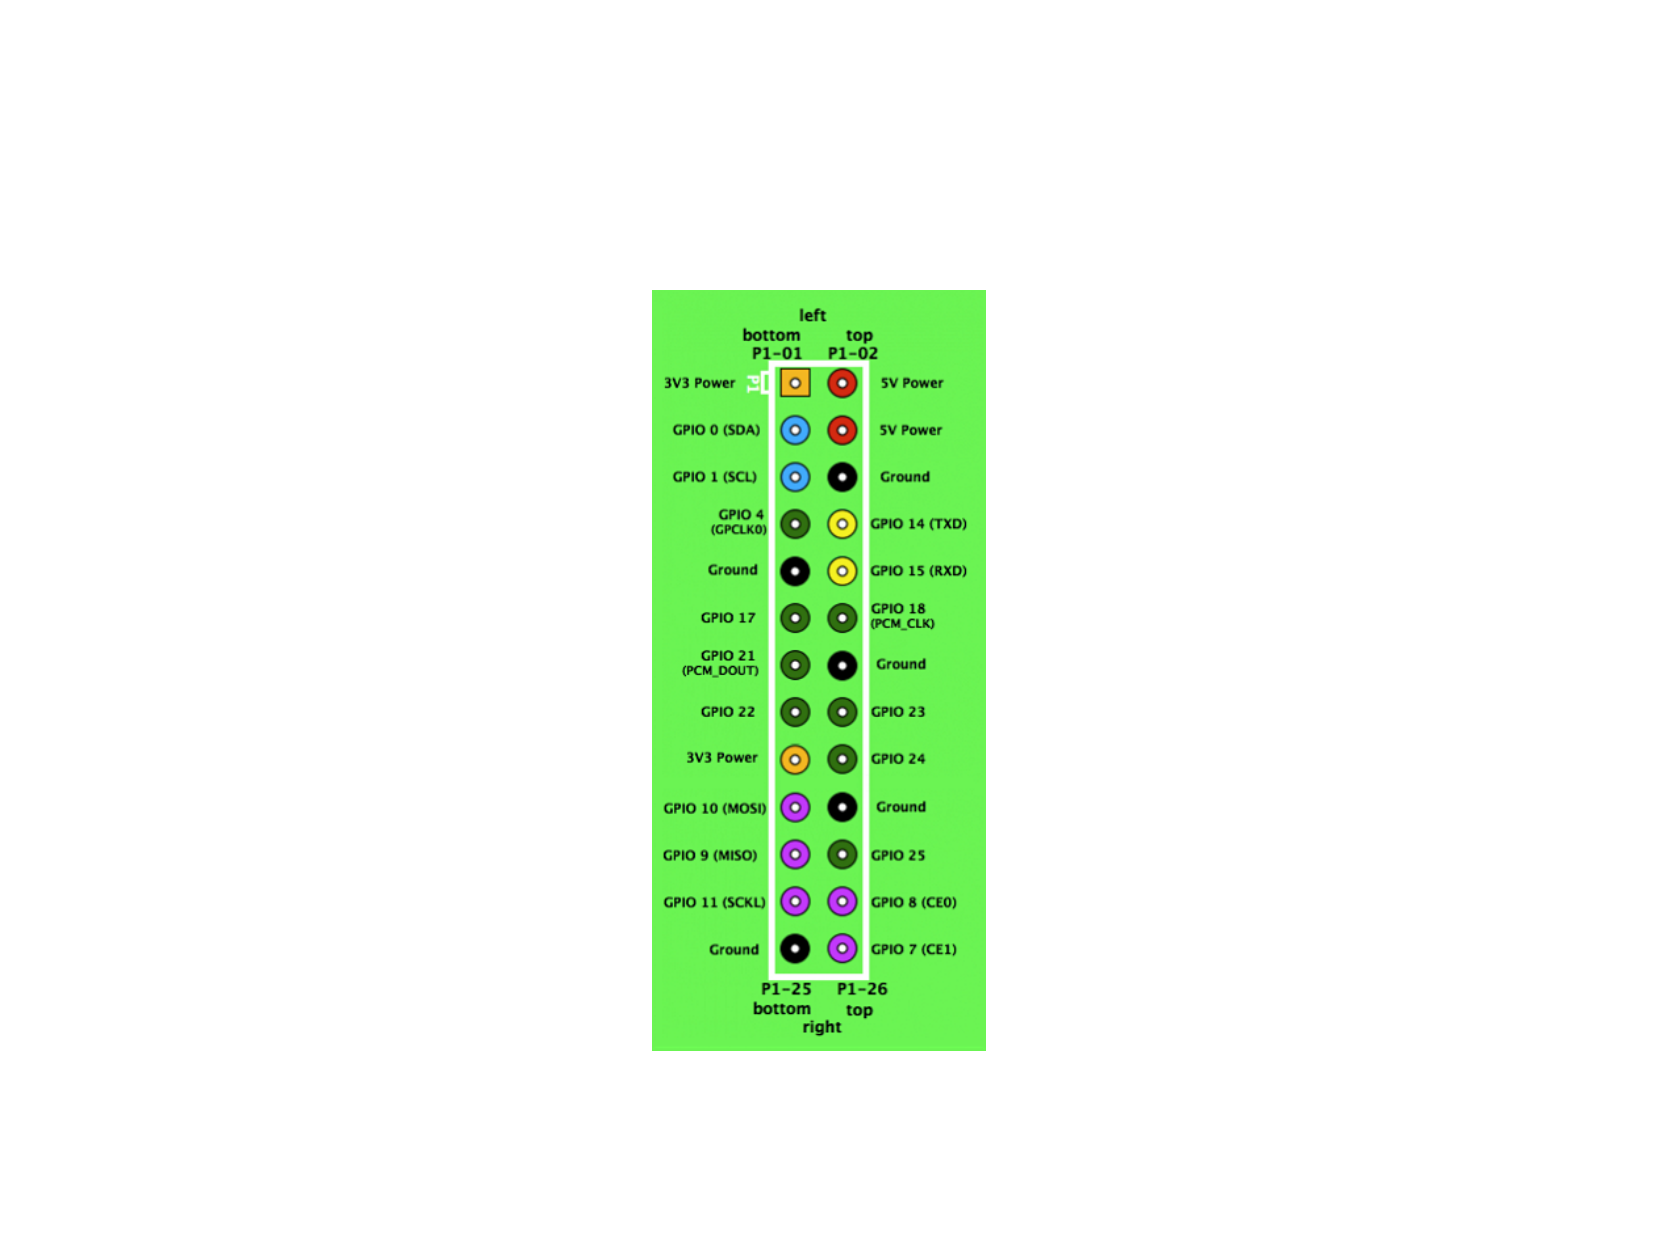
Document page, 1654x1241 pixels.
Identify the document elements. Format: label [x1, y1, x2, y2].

picture [652, 290, 986, 1051]
